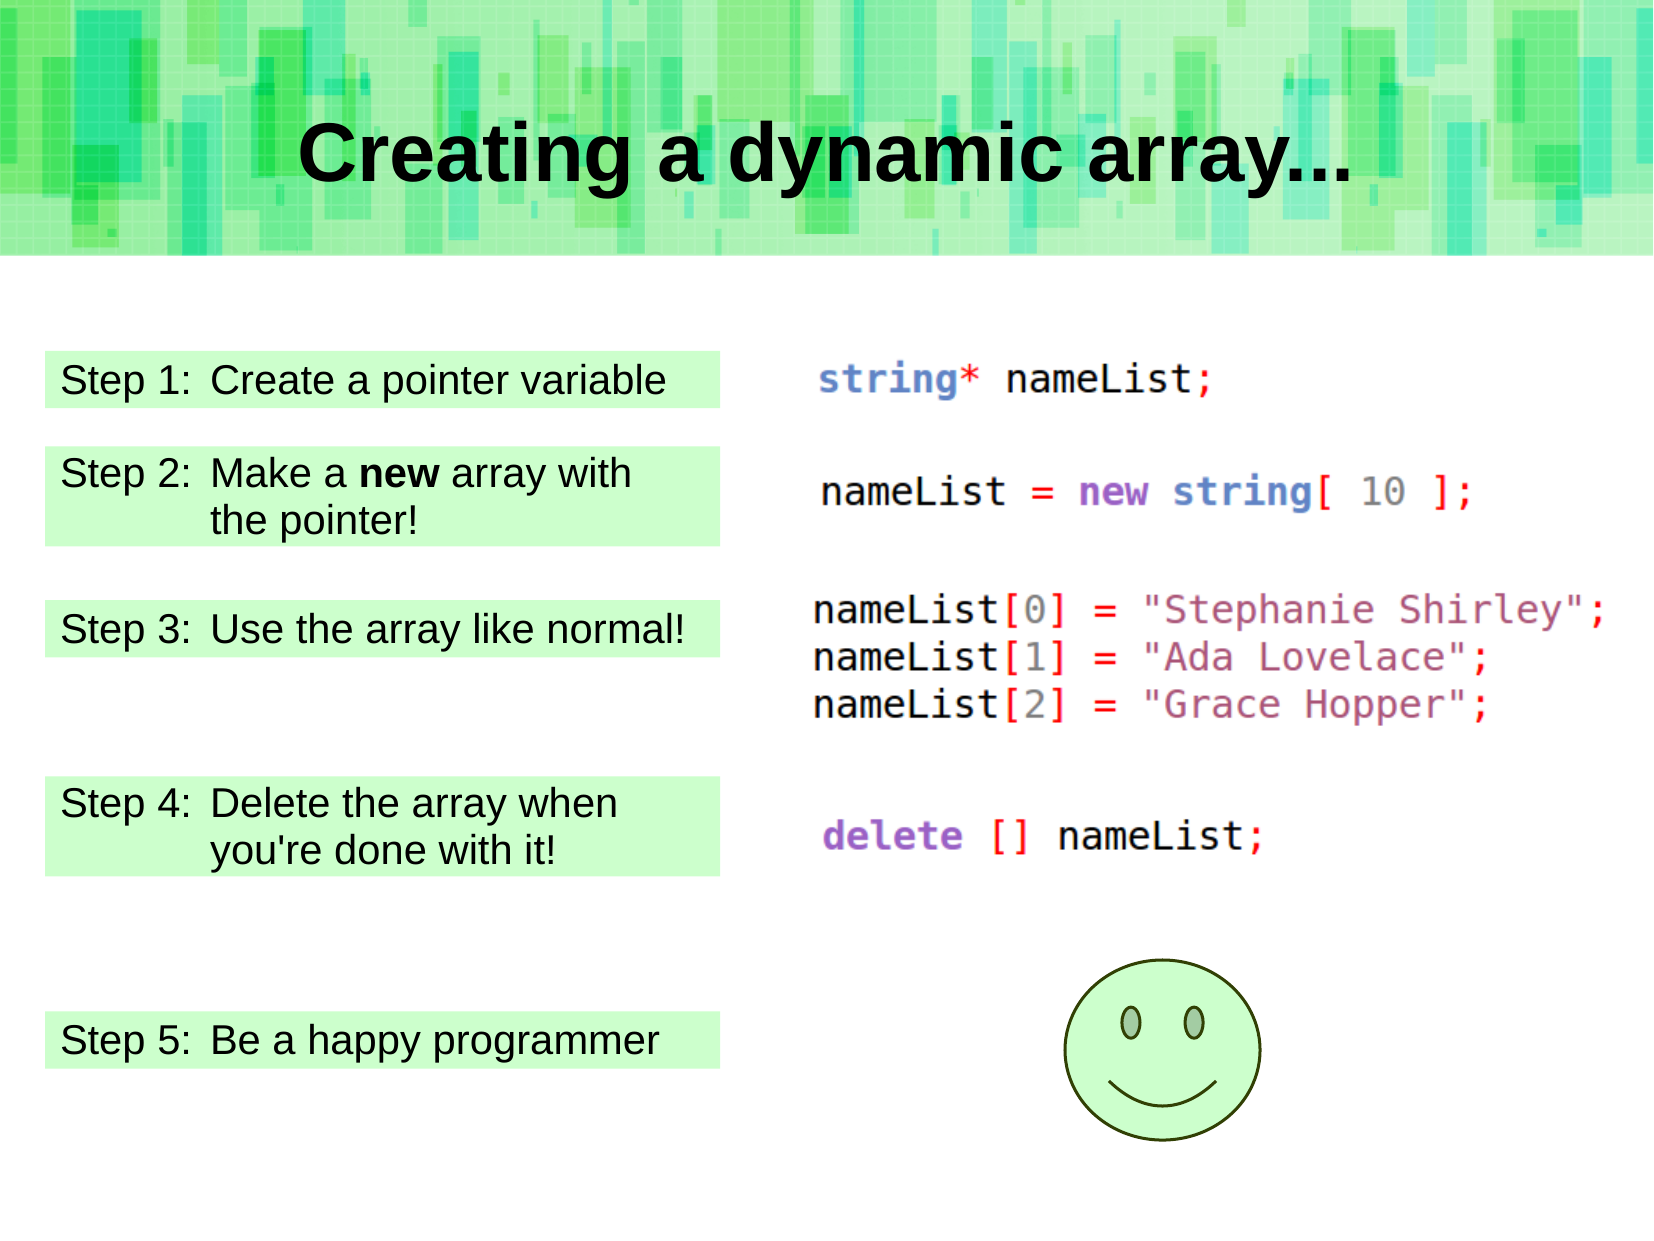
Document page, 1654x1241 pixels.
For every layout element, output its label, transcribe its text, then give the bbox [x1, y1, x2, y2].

text_box Step 3: Use the array like normal! [45, 600, 721, 658]
text_box Step 5: Be a happy programmer [45, 1011, 721, 1069]
text_box Step 1: Create a pointer variable [45, 350, 721, 409]
picture [0, 0, 1654, 1241]
text_box Step 2: Make a new array with the pointer! [45, 446, 721, 547]
title Creating a dynamic array... [82, 49, 1571, 257]
text_box Step 4: Delete the array when you're done with it! [45, 776, 721, 877]
text_box [1065, 960, 1261, 1141]
